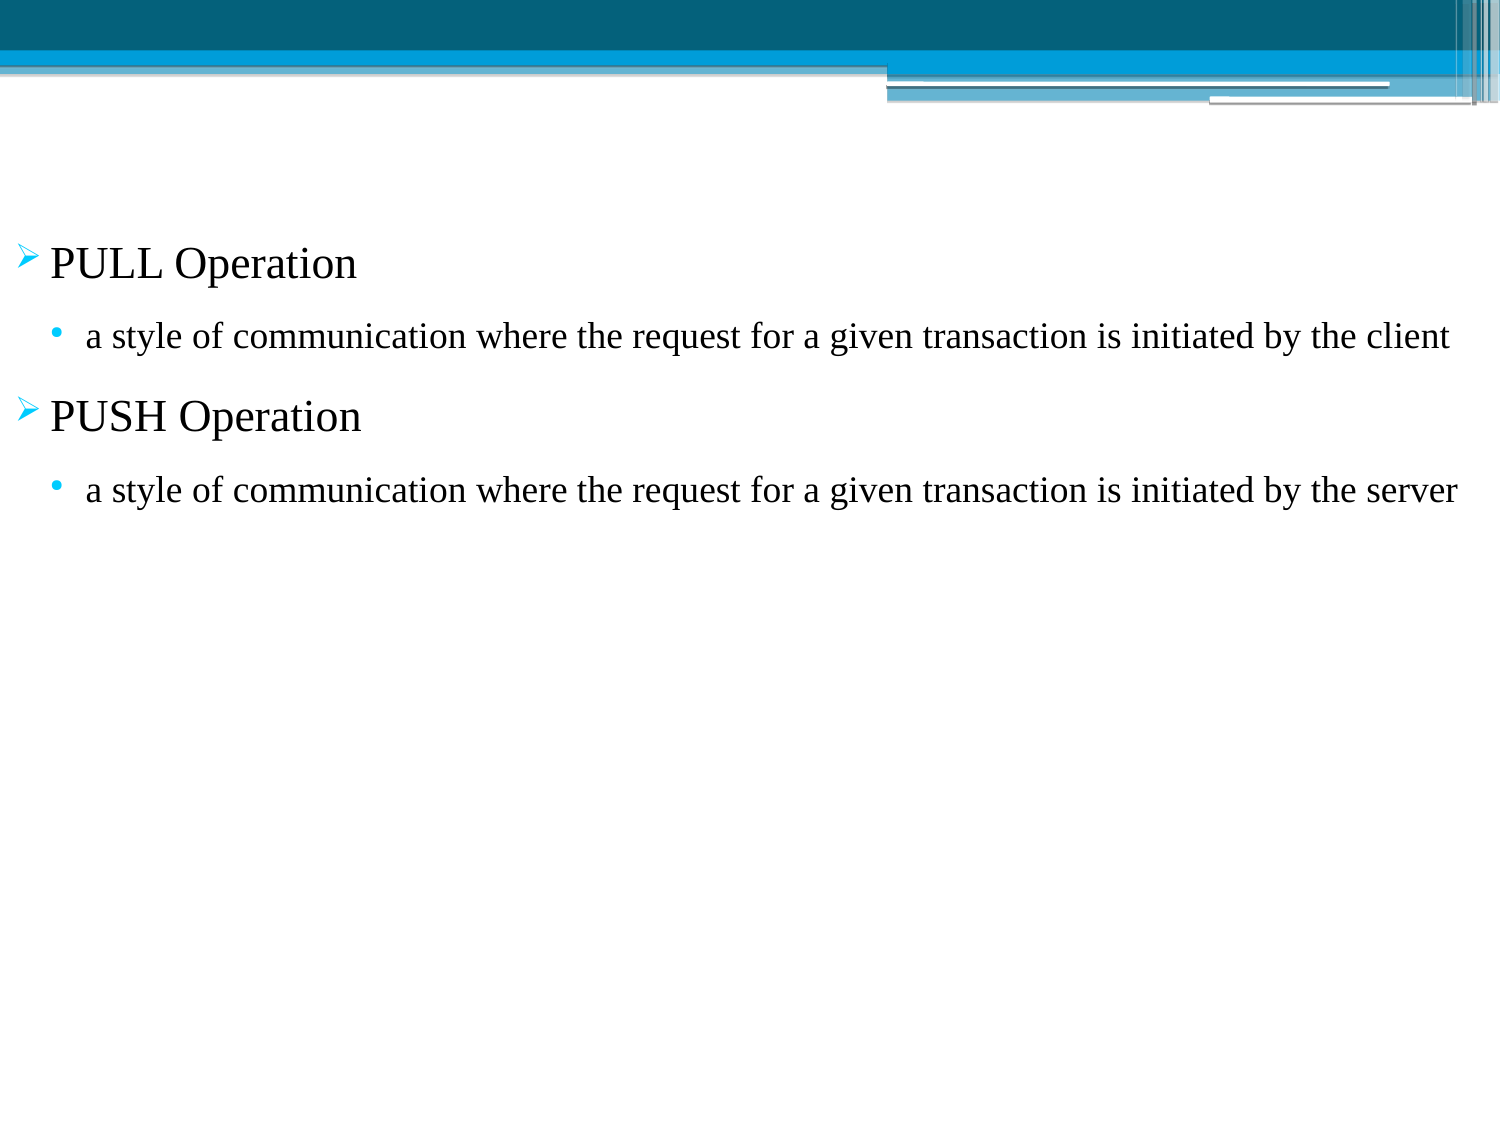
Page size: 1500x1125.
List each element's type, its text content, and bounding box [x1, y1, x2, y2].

list PULL Operation a style of communication where the request for a given transaction is initiated by the client PUSH Operation a style of communication where the request for a given transaction is initiated by the server [0, 140, 1500, 851]
